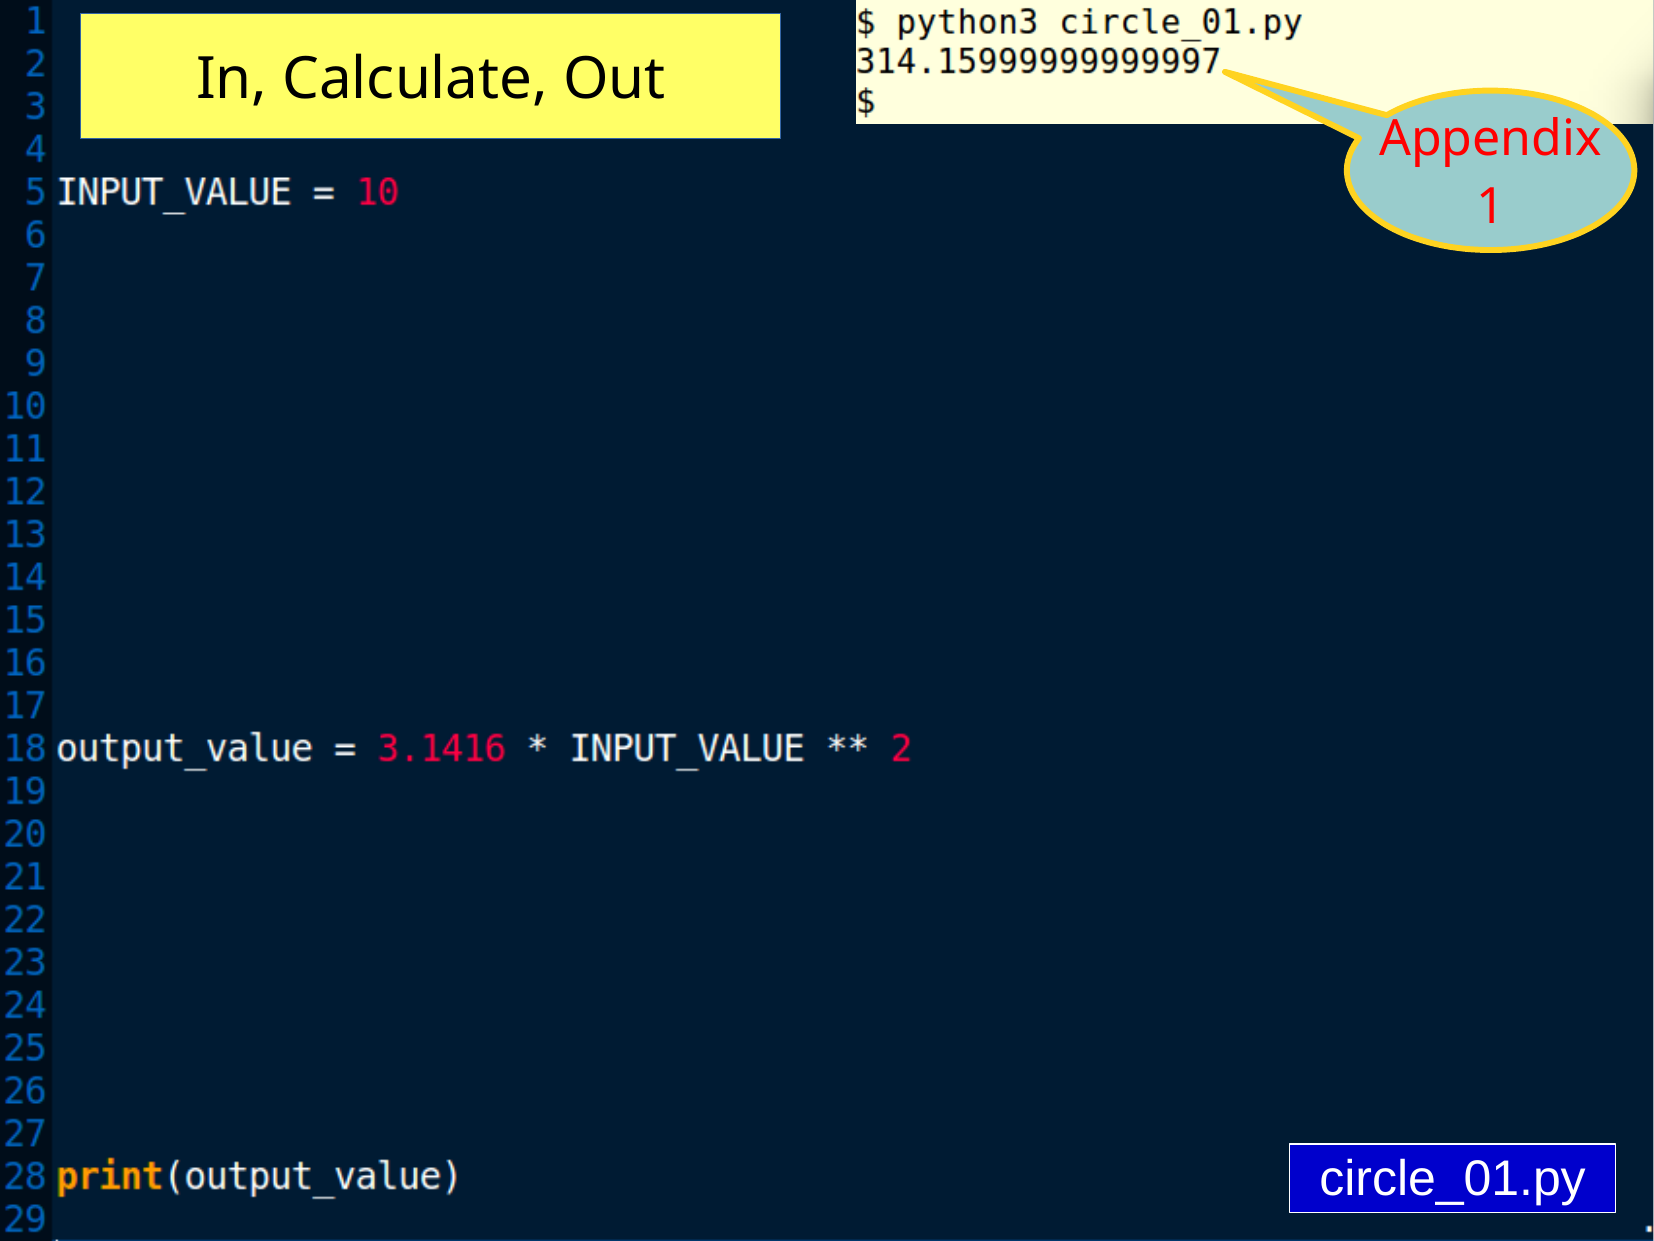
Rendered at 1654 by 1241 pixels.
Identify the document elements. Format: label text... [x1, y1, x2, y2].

text_box circle_01.py [1289, 1144, 1616, 1213]
picture [0, 0, 1654, 1241]
text_box In, Calculate, Out [80, 13, 781, 139]
text_box Appendix 1 [1224, 71, 1635, 251]
